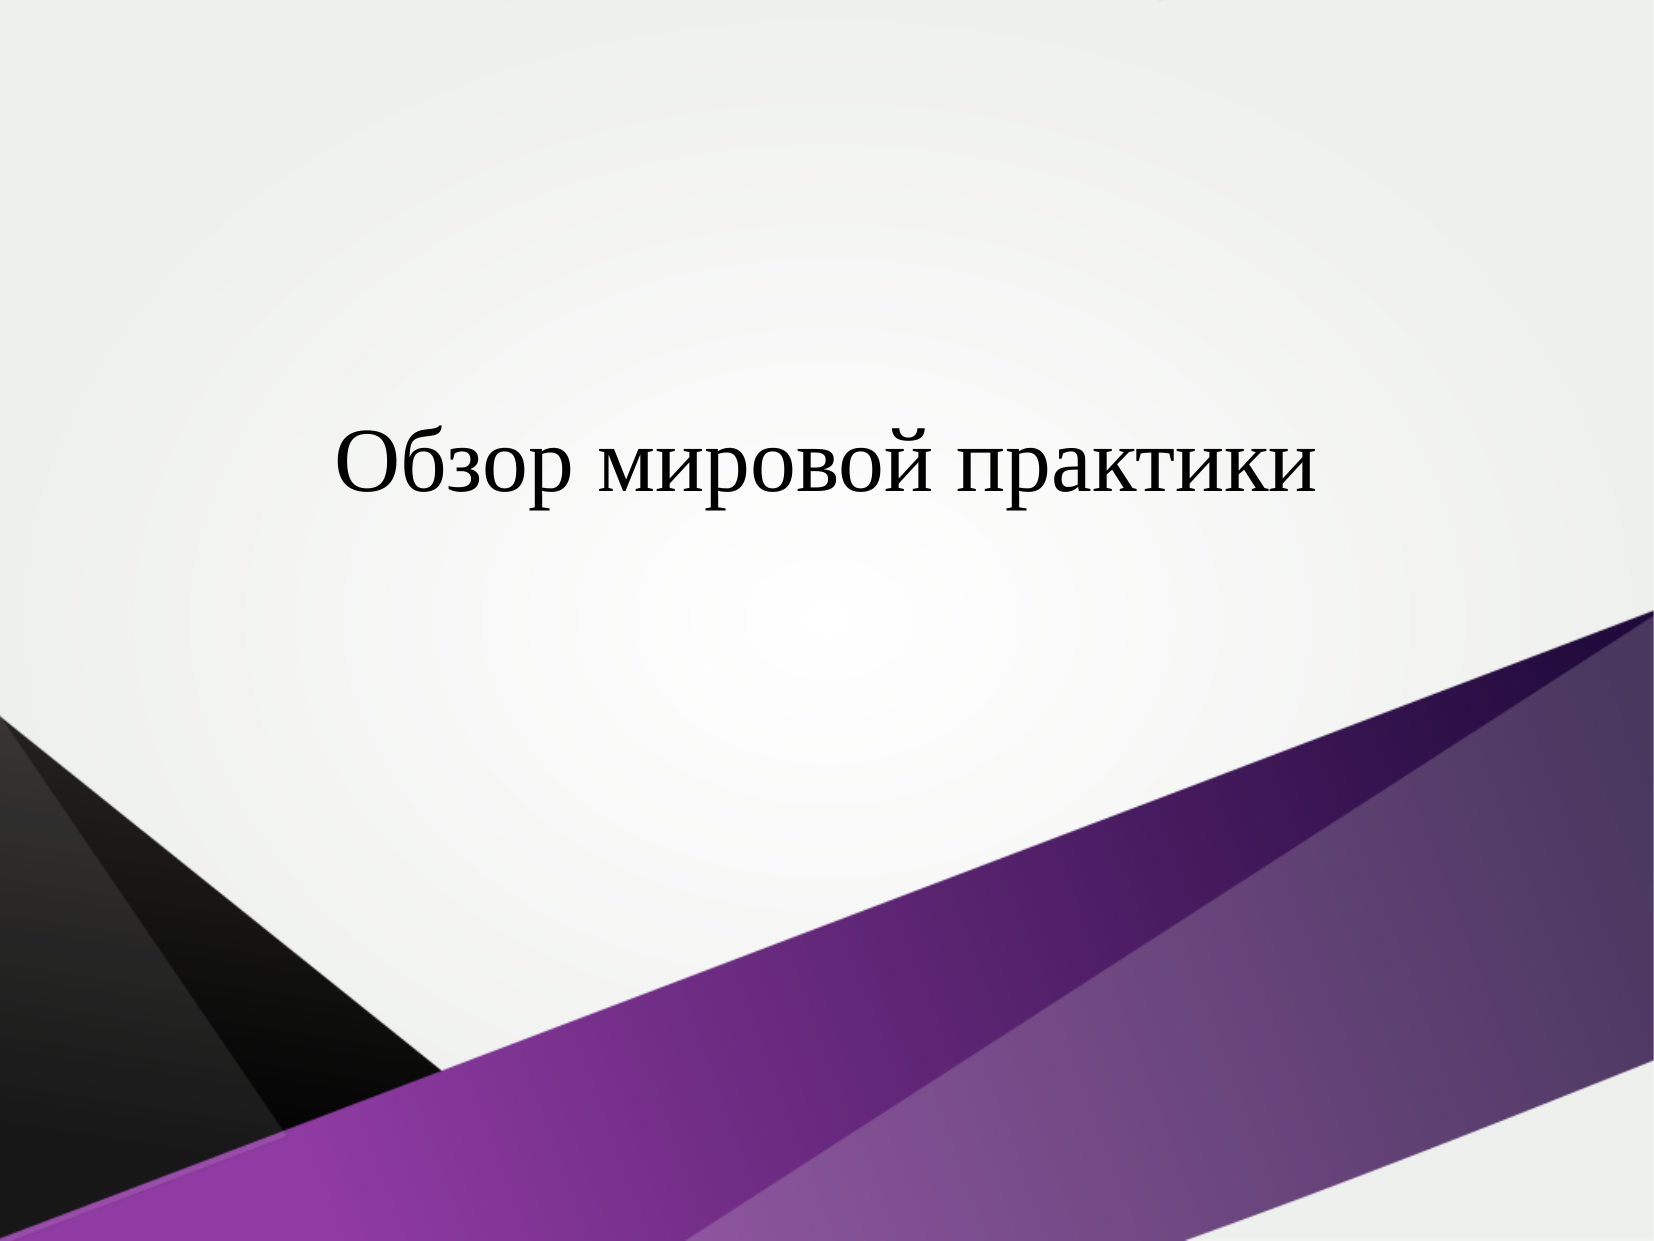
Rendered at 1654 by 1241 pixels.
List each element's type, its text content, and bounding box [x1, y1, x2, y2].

picture [0, 0, 1654, 1241]
title Обзор мировой практики [82, 356, 1571, 564]
